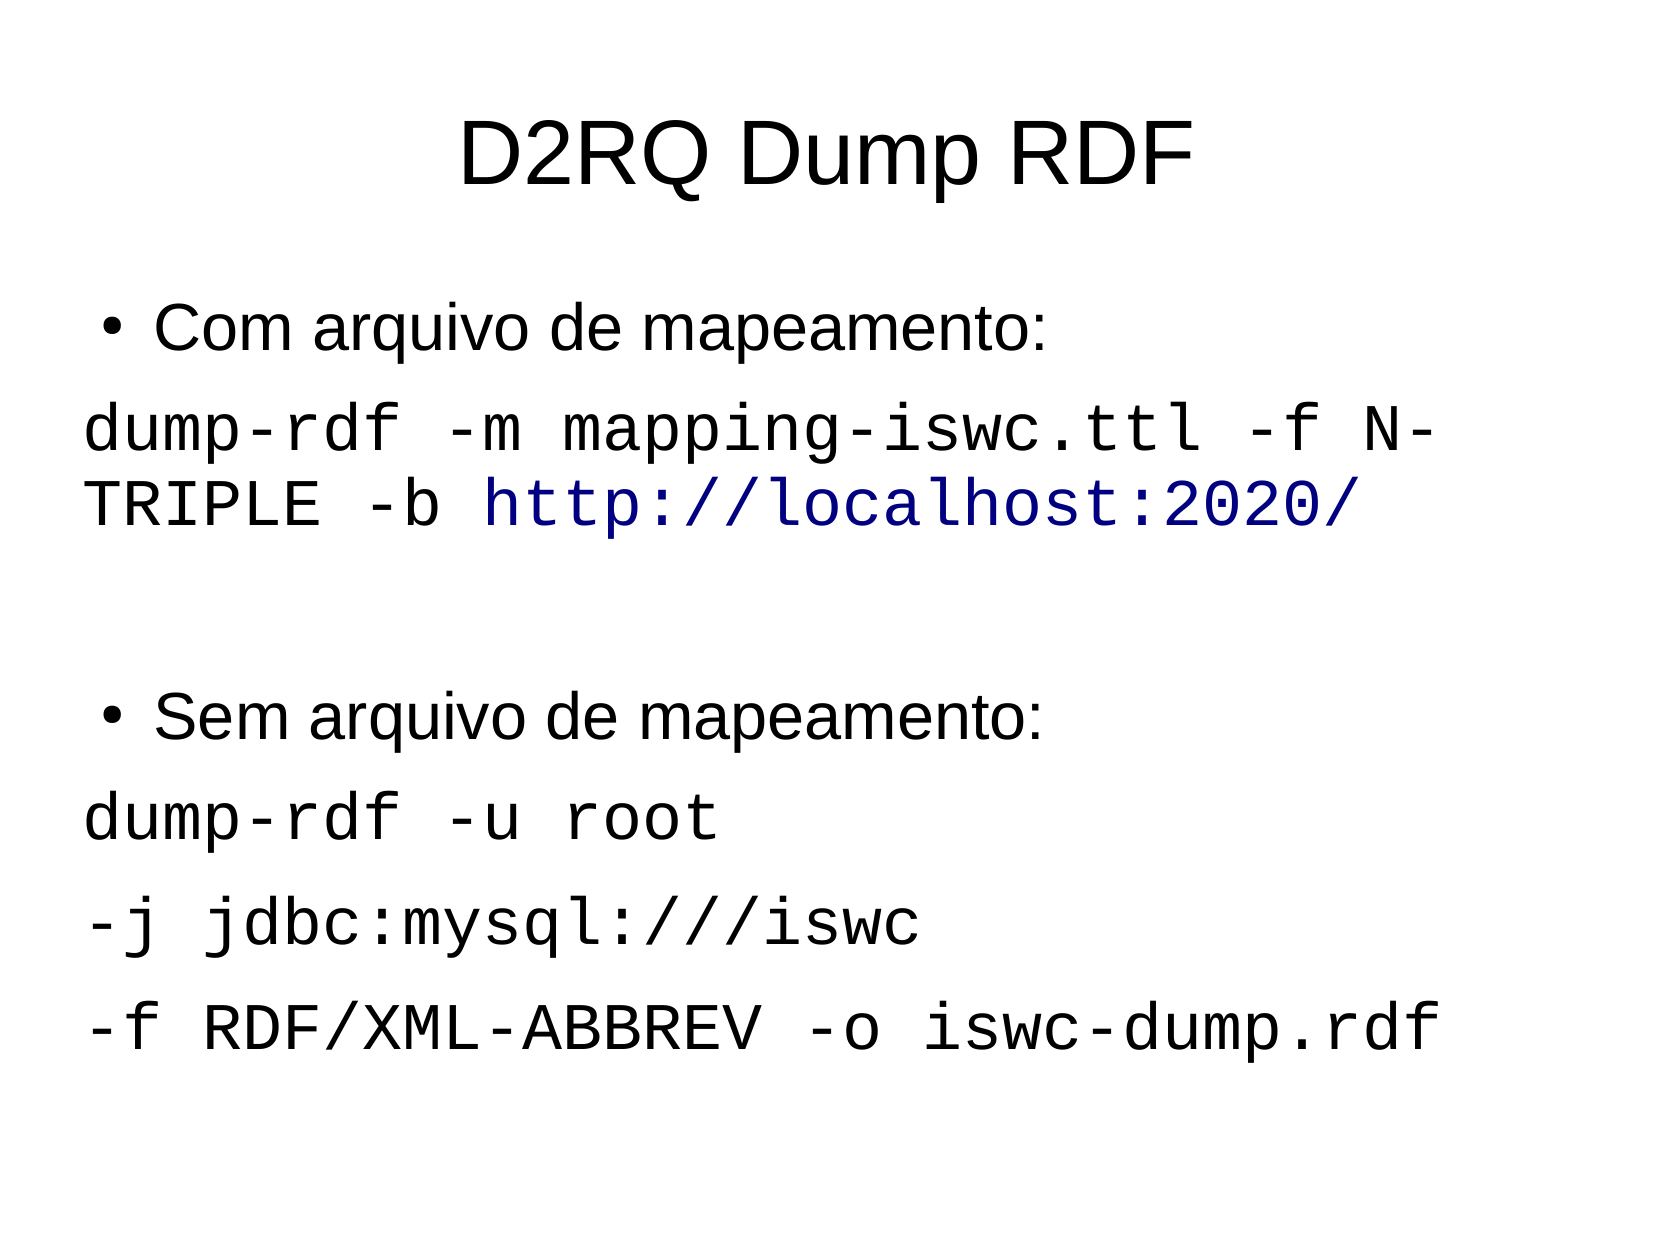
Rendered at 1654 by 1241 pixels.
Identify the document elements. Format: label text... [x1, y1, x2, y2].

list Com arquivo de mapeamento: dump-rdf -m mapping-iswc.ttl -f N-TRIPLE -b http://localhost:2020/ Sem arquivo de mapeamento: dump-rdf -u root -j jdbc:mysql:///iswc -f RDF/XML-ABBREV -o iswc-dump.rdf [82, 290, 1571, 1094]
title D2RQ Dump RDF [82, 56, 1571, 250]
